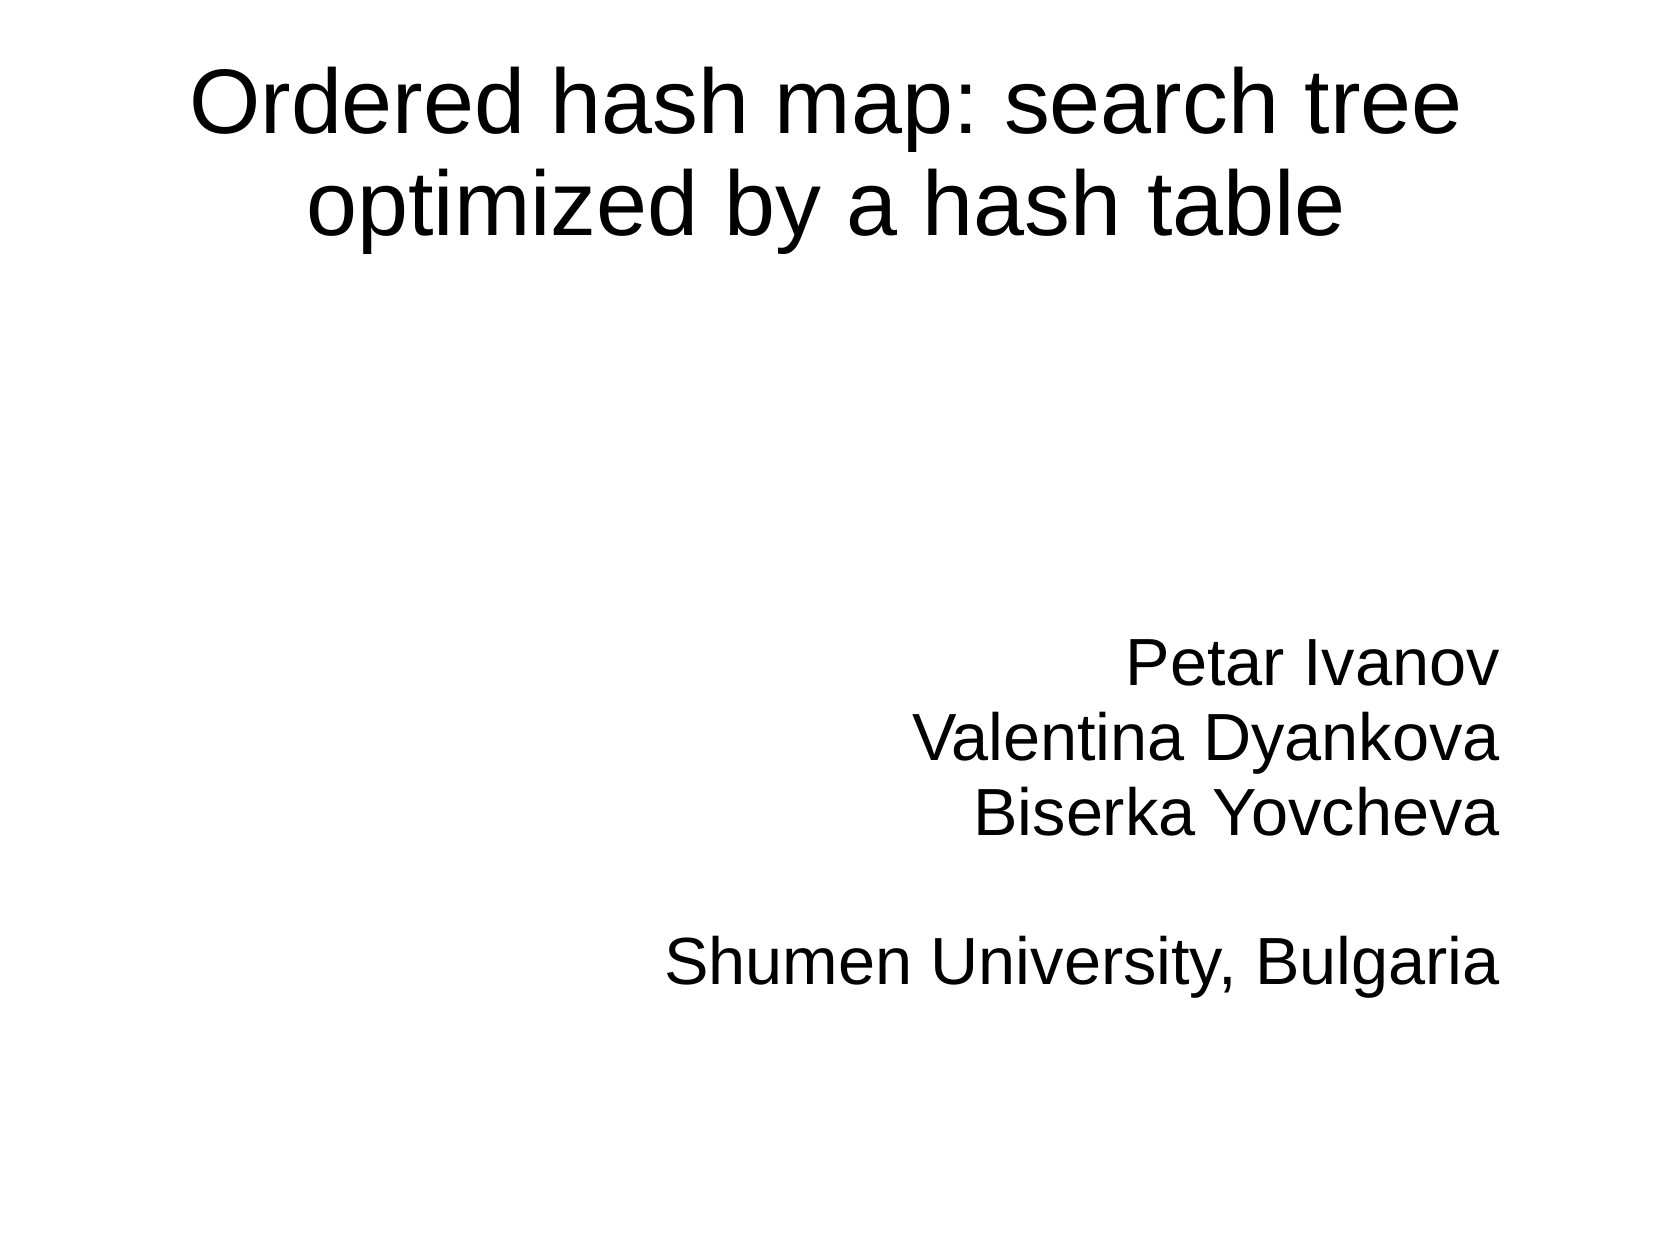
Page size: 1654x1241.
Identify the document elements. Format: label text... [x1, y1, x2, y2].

subtitle Petar Ivanov Valentina Dyankova Biserka Yovcheva Shumen University, Bulgaria [345, 600, 1501, 1025]
title Ordered hash map: search tree optimized by a hash table [82, 49, 1571, 257]
